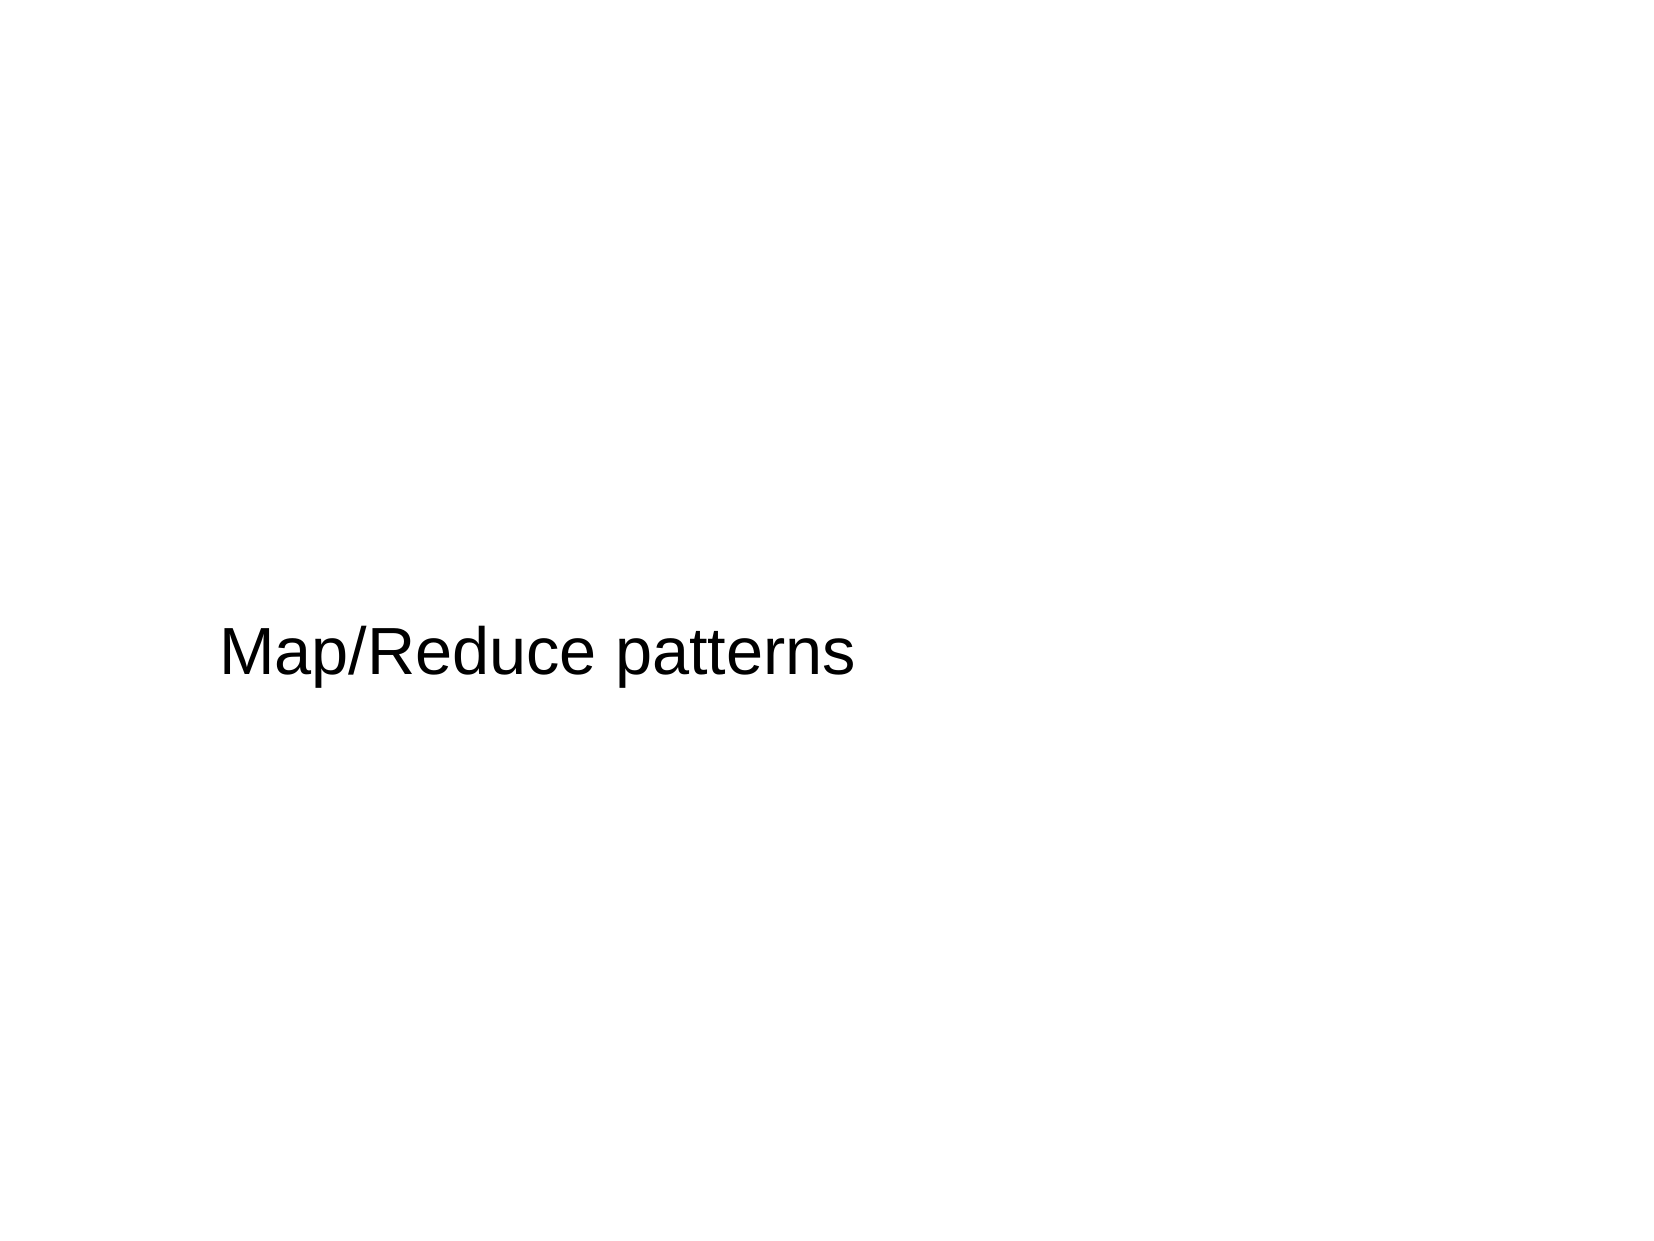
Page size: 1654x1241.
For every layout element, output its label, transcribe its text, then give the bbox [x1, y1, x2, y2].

text_box Map/Reduce patterns [204, 606, 872, 696]
